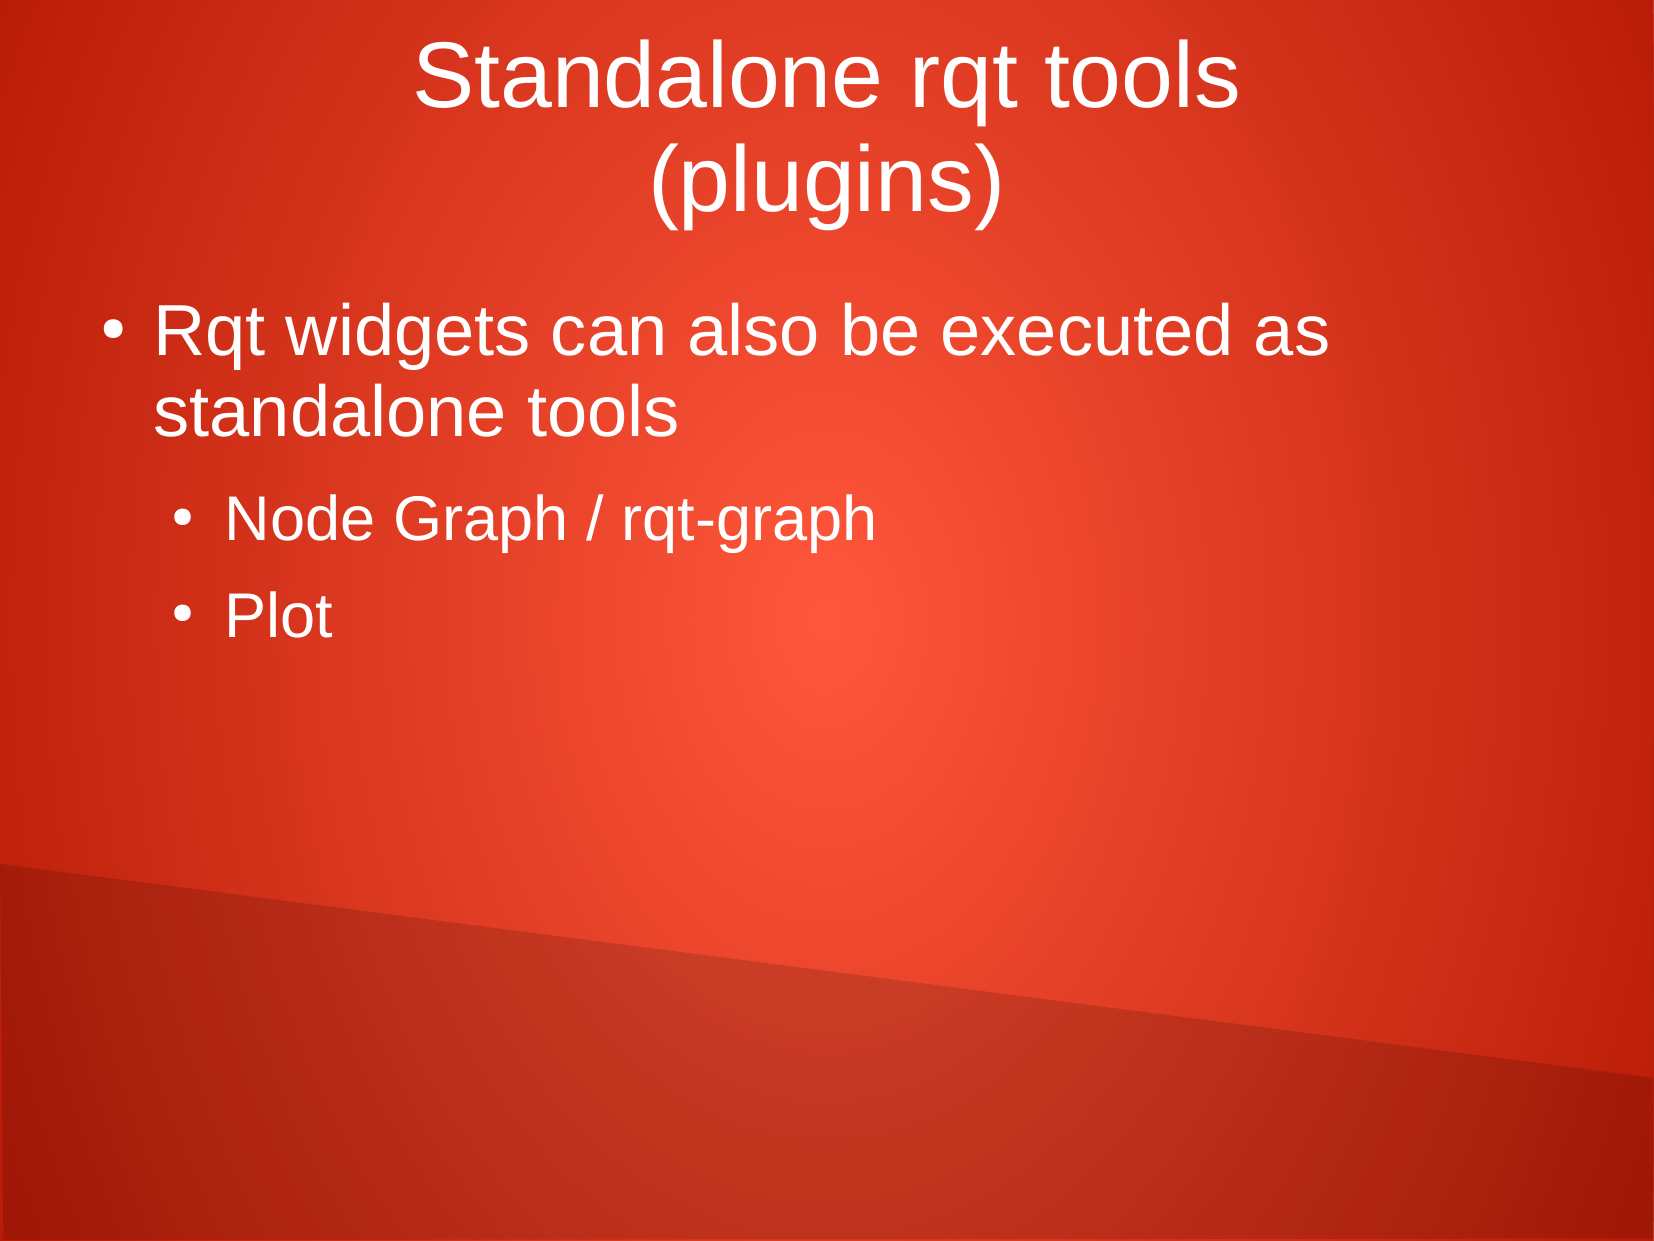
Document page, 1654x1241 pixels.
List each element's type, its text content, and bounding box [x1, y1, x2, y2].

list Rqt widgets can also be executed as standalone tools Node Graph / rqt-graph Plot [82, 290, 1571, 1010]
title Standalone rqt tools (plugins) [389, 22, 1264, 232]
